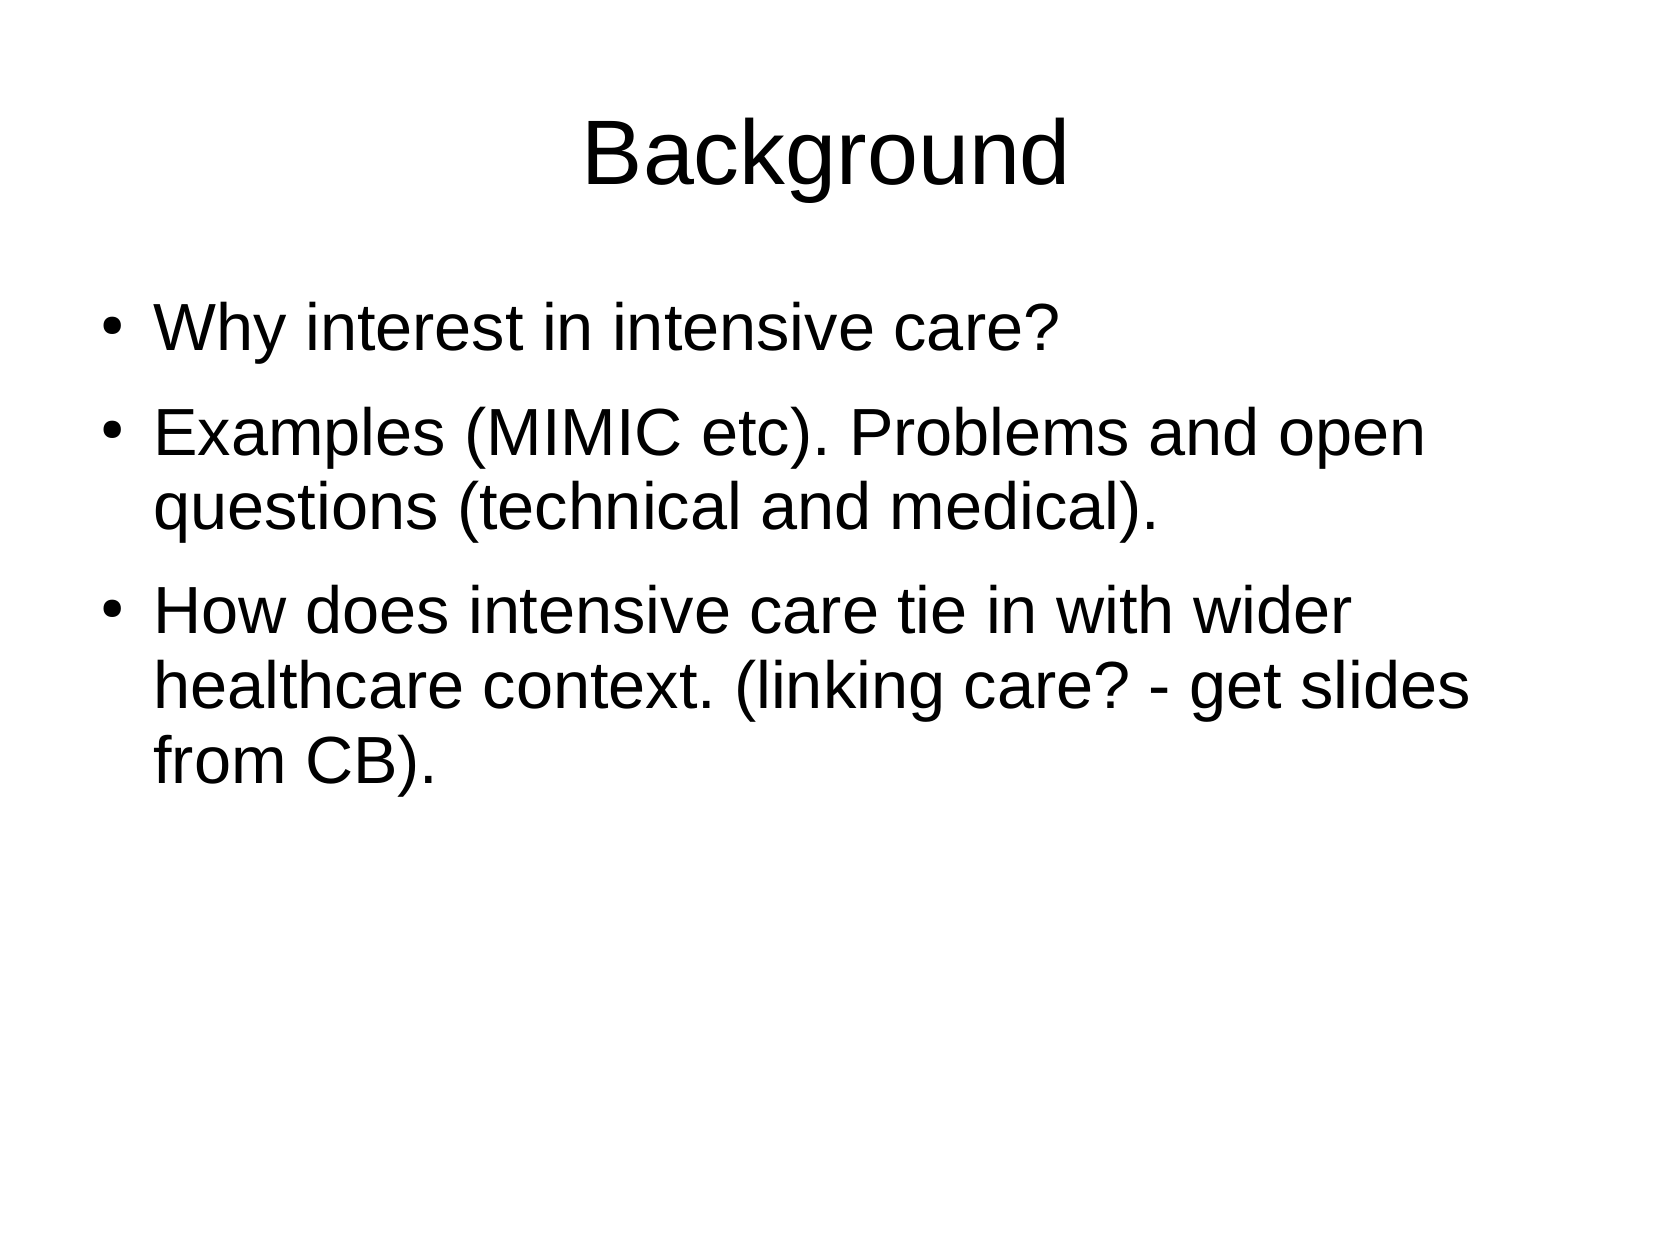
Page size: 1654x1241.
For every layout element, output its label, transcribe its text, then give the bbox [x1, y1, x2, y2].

title Background [82, 49, 1571, 257]
list Why interest in intensive care? Examples (MIMIC etc). Problems and open questions (technical and medical). How does intensive care tie in with wider healthcare context. (linking care? - get slides from CB). [82, 290, 1571, 1010]
